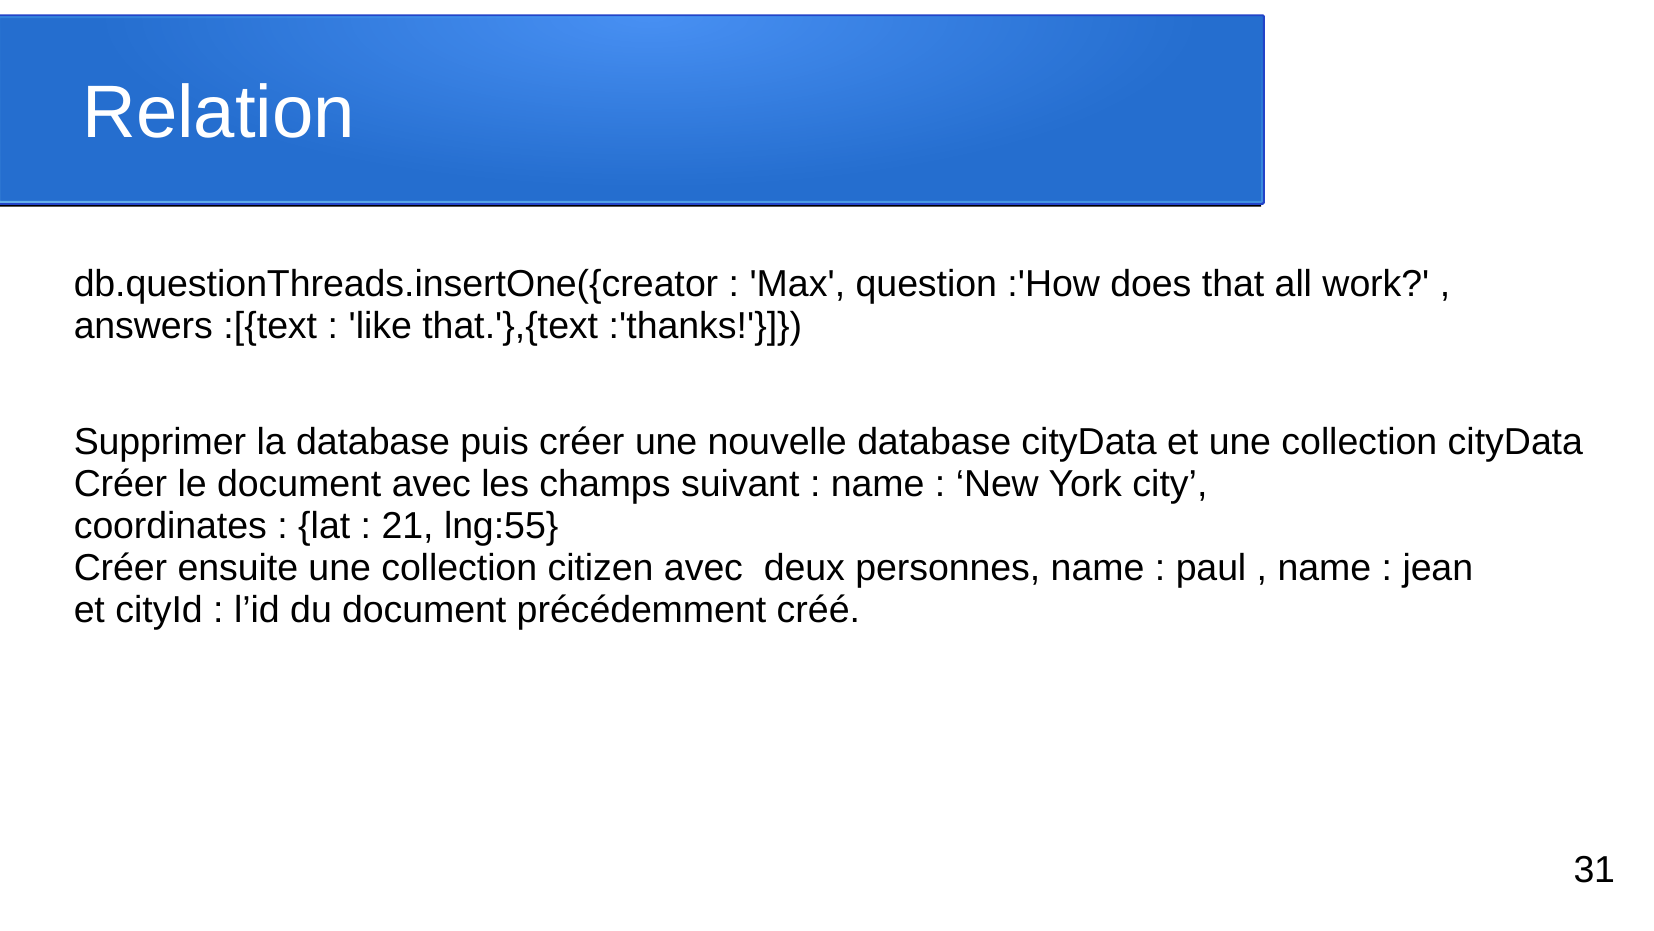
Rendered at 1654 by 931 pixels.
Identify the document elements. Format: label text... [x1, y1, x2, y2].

text_box 31 [1558, 840, 1630, 898]
text_box Supprimer la database puis créer une nouvelle database cityData et une collection cityData Créer le document avec les champs suivant : name : ‘New York city’, coordinates : {lat : 21, lng:55} Créer ensuite une collection citizen avec deux personnes, name : paul , name : jean et cityId : l’id du document précédemment créé. [59, 413, 1599, 723]
title Relation [82, 35, 1235, 189]
text_box db.questionThreads.insertOne({creator : 'Max', question :'How does that all work?' , answers :[{text : 'like that.'},{text :'thanks!'}]}) [59, 255, 1477, 355]
